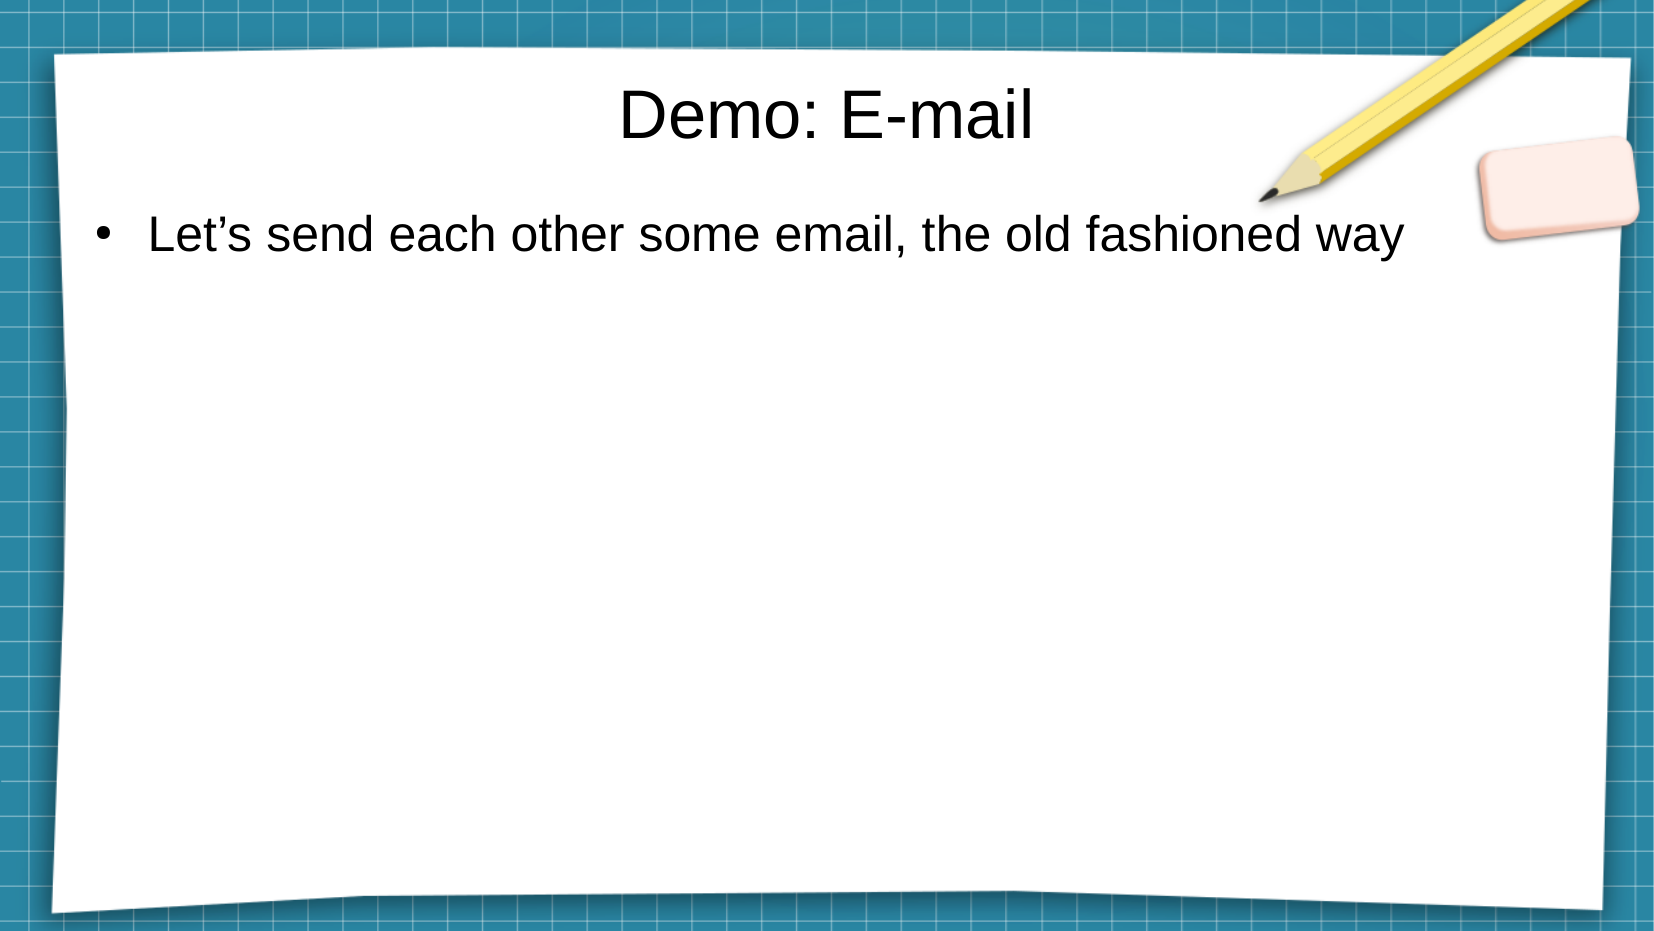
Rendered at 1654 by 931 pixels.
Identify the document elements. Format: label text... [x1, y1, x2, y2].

picture [0, 0, 1654, 931]
list Let’s send each other some email, the old fashioned way [76, 206, 1565, 747]
title Demo: E-mail [82, 37, 1571, 193]
